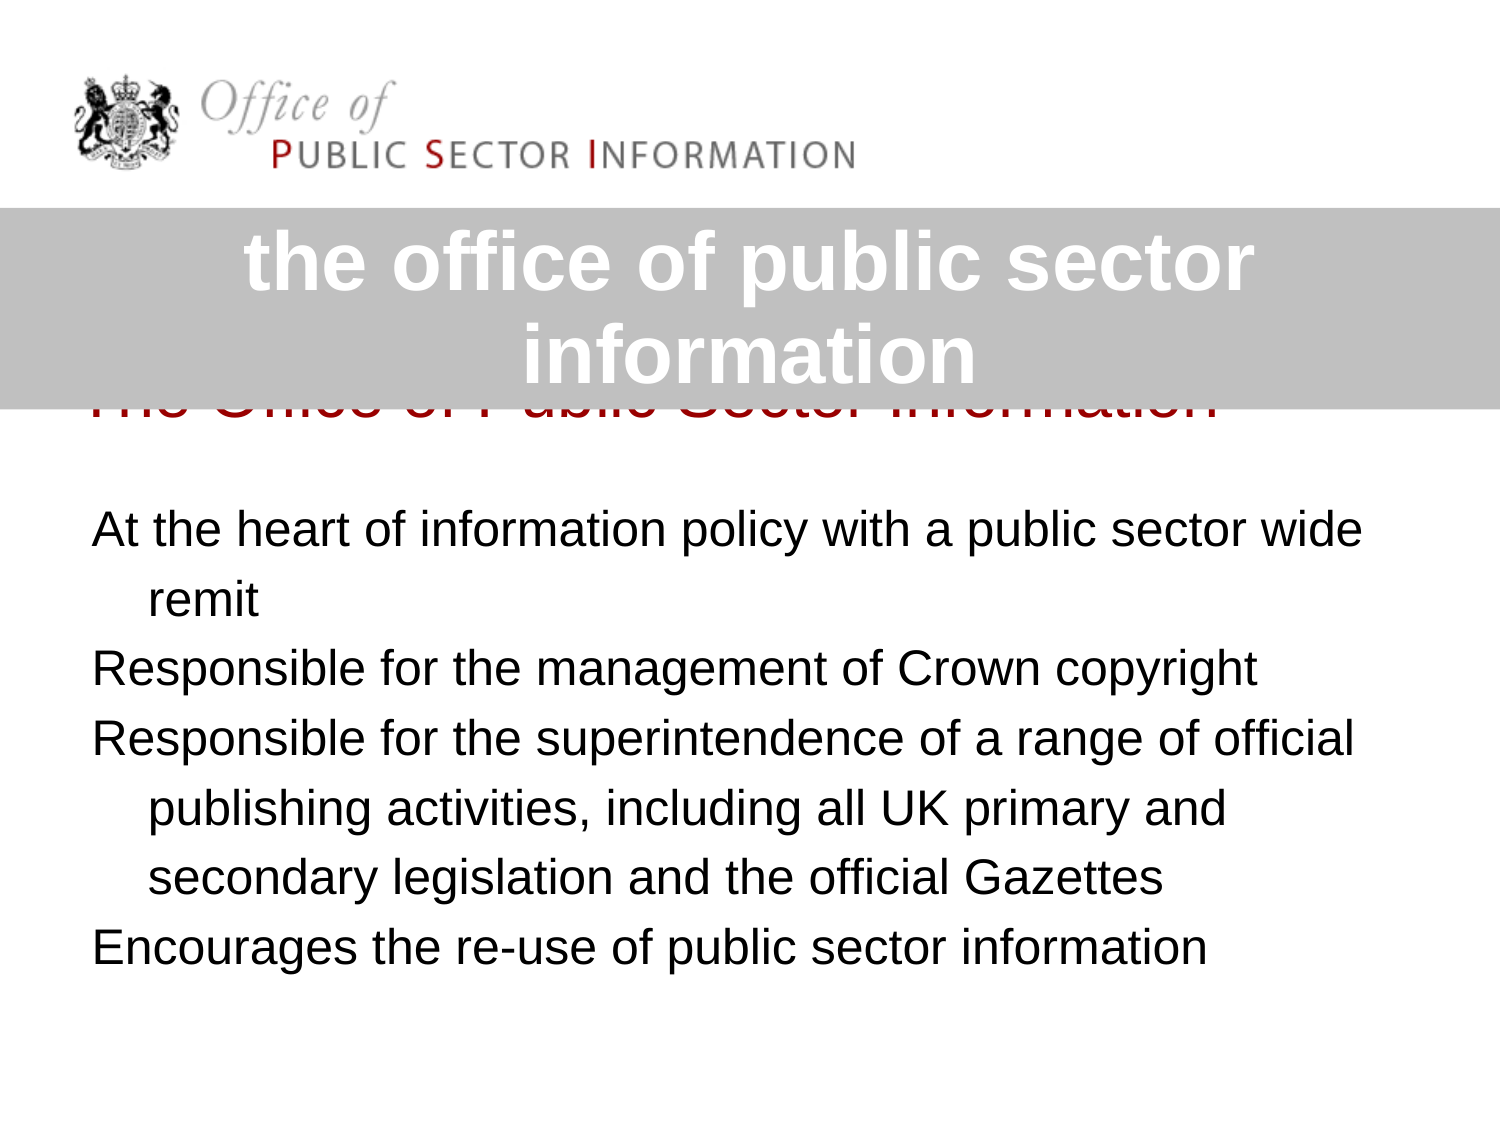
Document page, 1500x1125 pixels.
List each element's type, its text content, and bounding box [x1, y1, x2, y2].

picture [64, 66, 865, 181]
text_box the office of public sector information [0, 207, 1500, 410]
text_box The Office of Public Sector Information [76, 410, 1317, 432]
text_box At the heart of information policy with a public sector wide remit Responsible for the management of Crown copyright Responsible for the superintendence of a range of official publishing activities, including all UK primary and secondary legislation and the official Gazettes Encourages the re-use of public sector information [76, 479, 1424, 1047]
